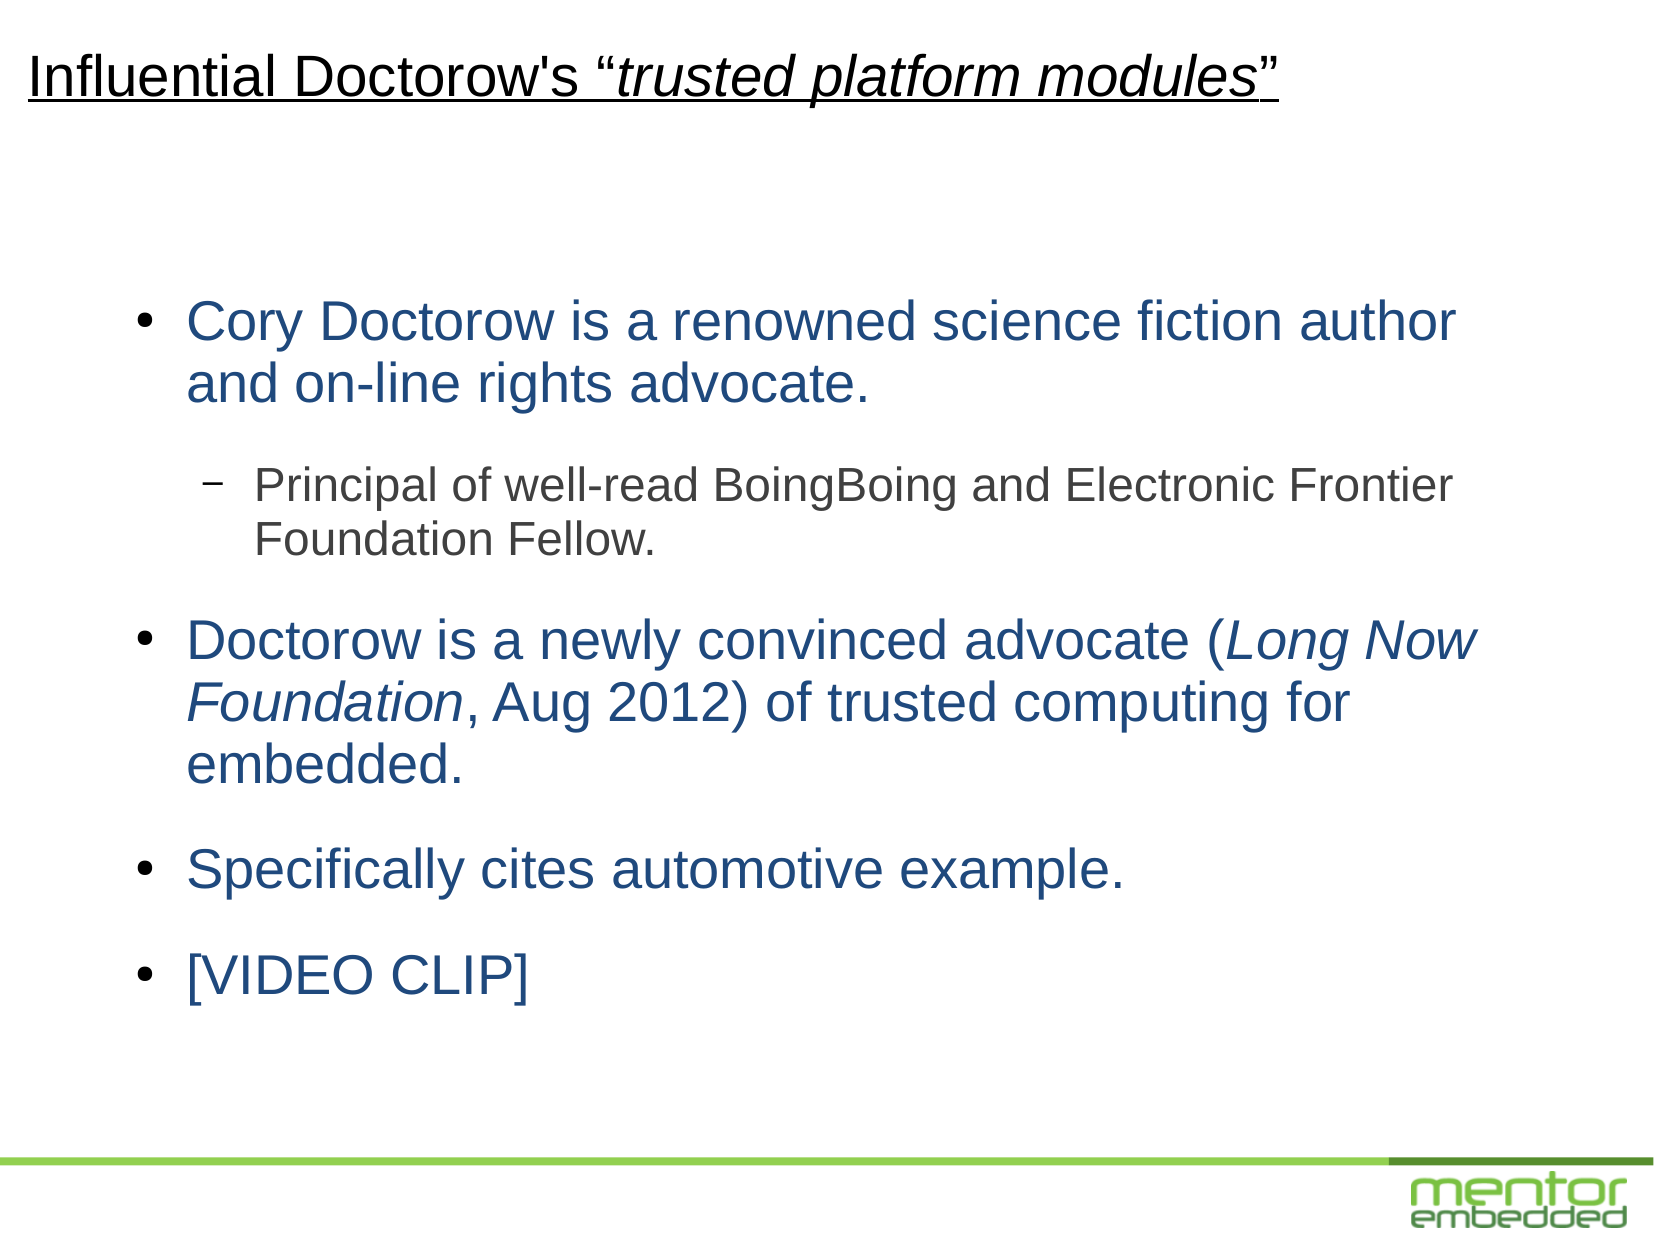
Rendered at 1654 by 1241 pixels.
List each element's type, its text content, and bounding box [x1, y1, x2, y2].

list Cory Doctorow is a renowned science fiction author and on-line rights advocate. Principal of well-read BoingBoing and Electronic Frontier Foundation Fellow. Doctorow is a newly convinced advocate (Long Now Foundation, Aug 2012) of trusted computing for embedded. Specifically cites automotive example. [VIDEO CLIP] [117, 290, 1536, 1010]
picture [1411, 1171, 1627, 1228]
title Influential Doctorow's “trusted platform modules” [27, 13, 1640, 138]
